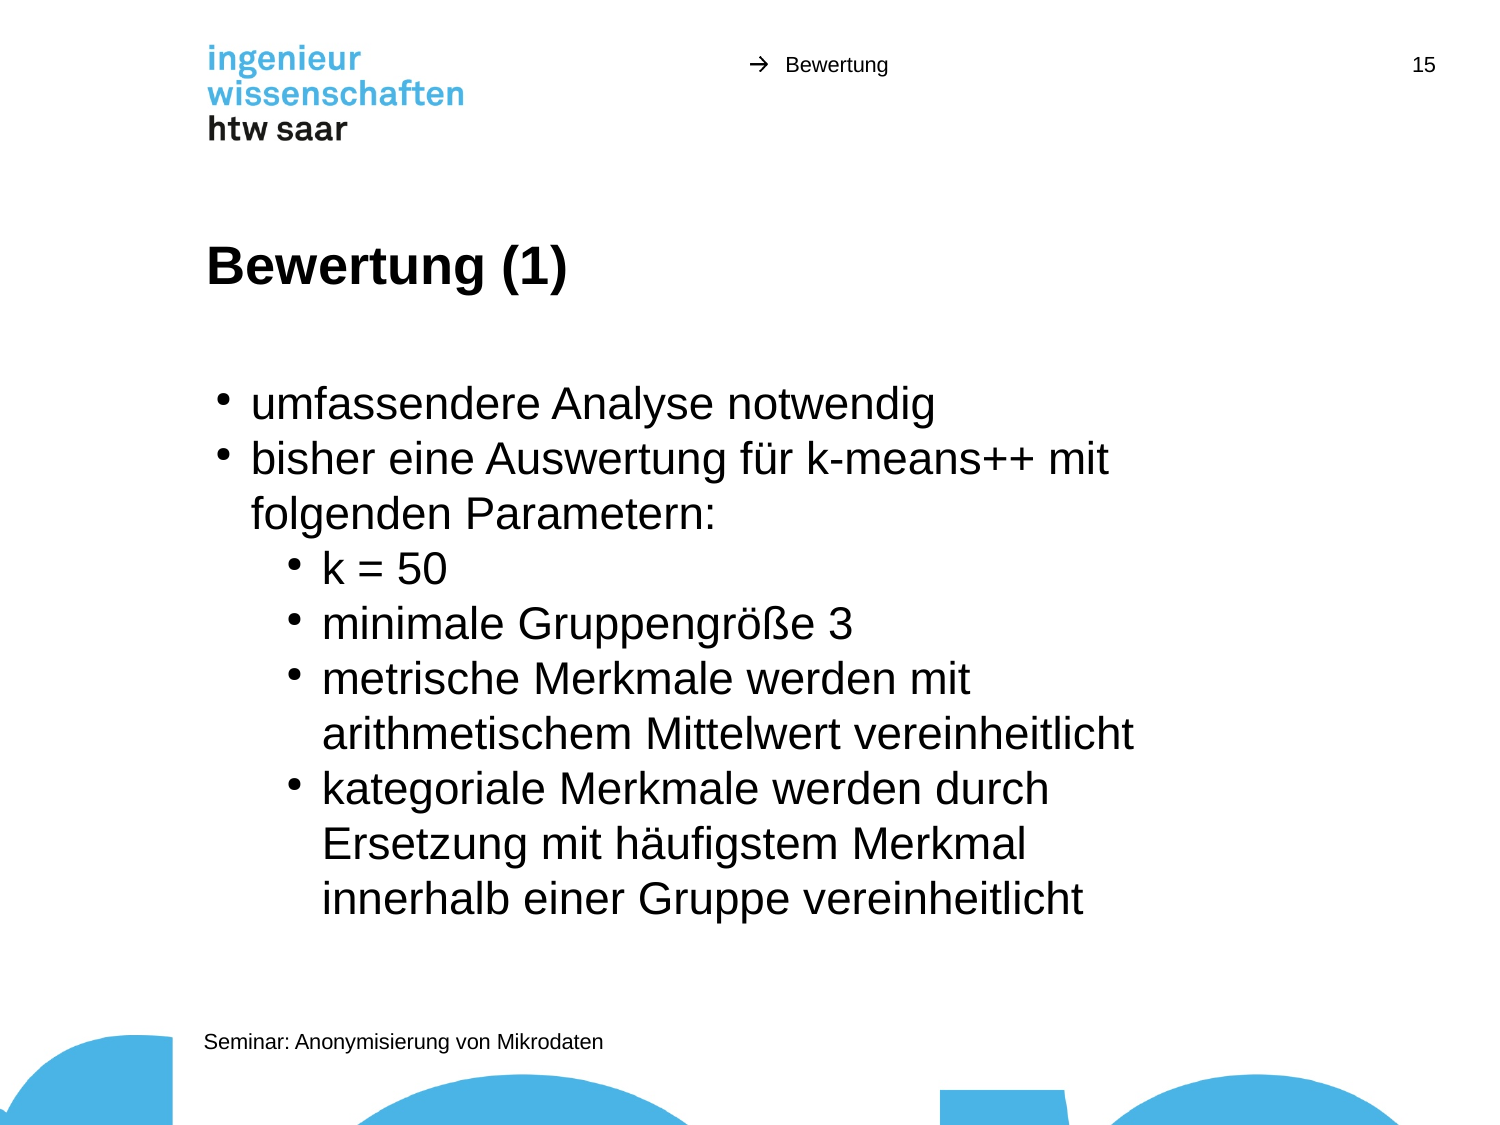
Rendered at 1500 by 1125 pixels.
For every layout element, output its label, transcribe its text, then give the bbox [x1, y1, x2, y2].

text_box Bewertung (1) [200, 224, 1270, 324]
picture [0, 0, 1500, 1125]
footer Seminar: Anonymisierung von Mikrodaten [200, 1011, 676, 1072]
slide_number <Nummer> [1341, 34, 1442, 94]
text_box umfassendere Analyse notwendig bisher eine Auswertung für k-means++ mit folgenden Parametern: k = 50 minimale Gruppengröße 3 metrische Merkmale werden mit arithmetischem Mittelwert vereinheitlicht kategoriale Merkmale werden durch Ersetzung mit häufigstem Merkmal innerhalb einer Gruppe vereinheitlicht [200, 366, 1217, 449]
slide_number Bewertung [779, 34, 1312, 94]
